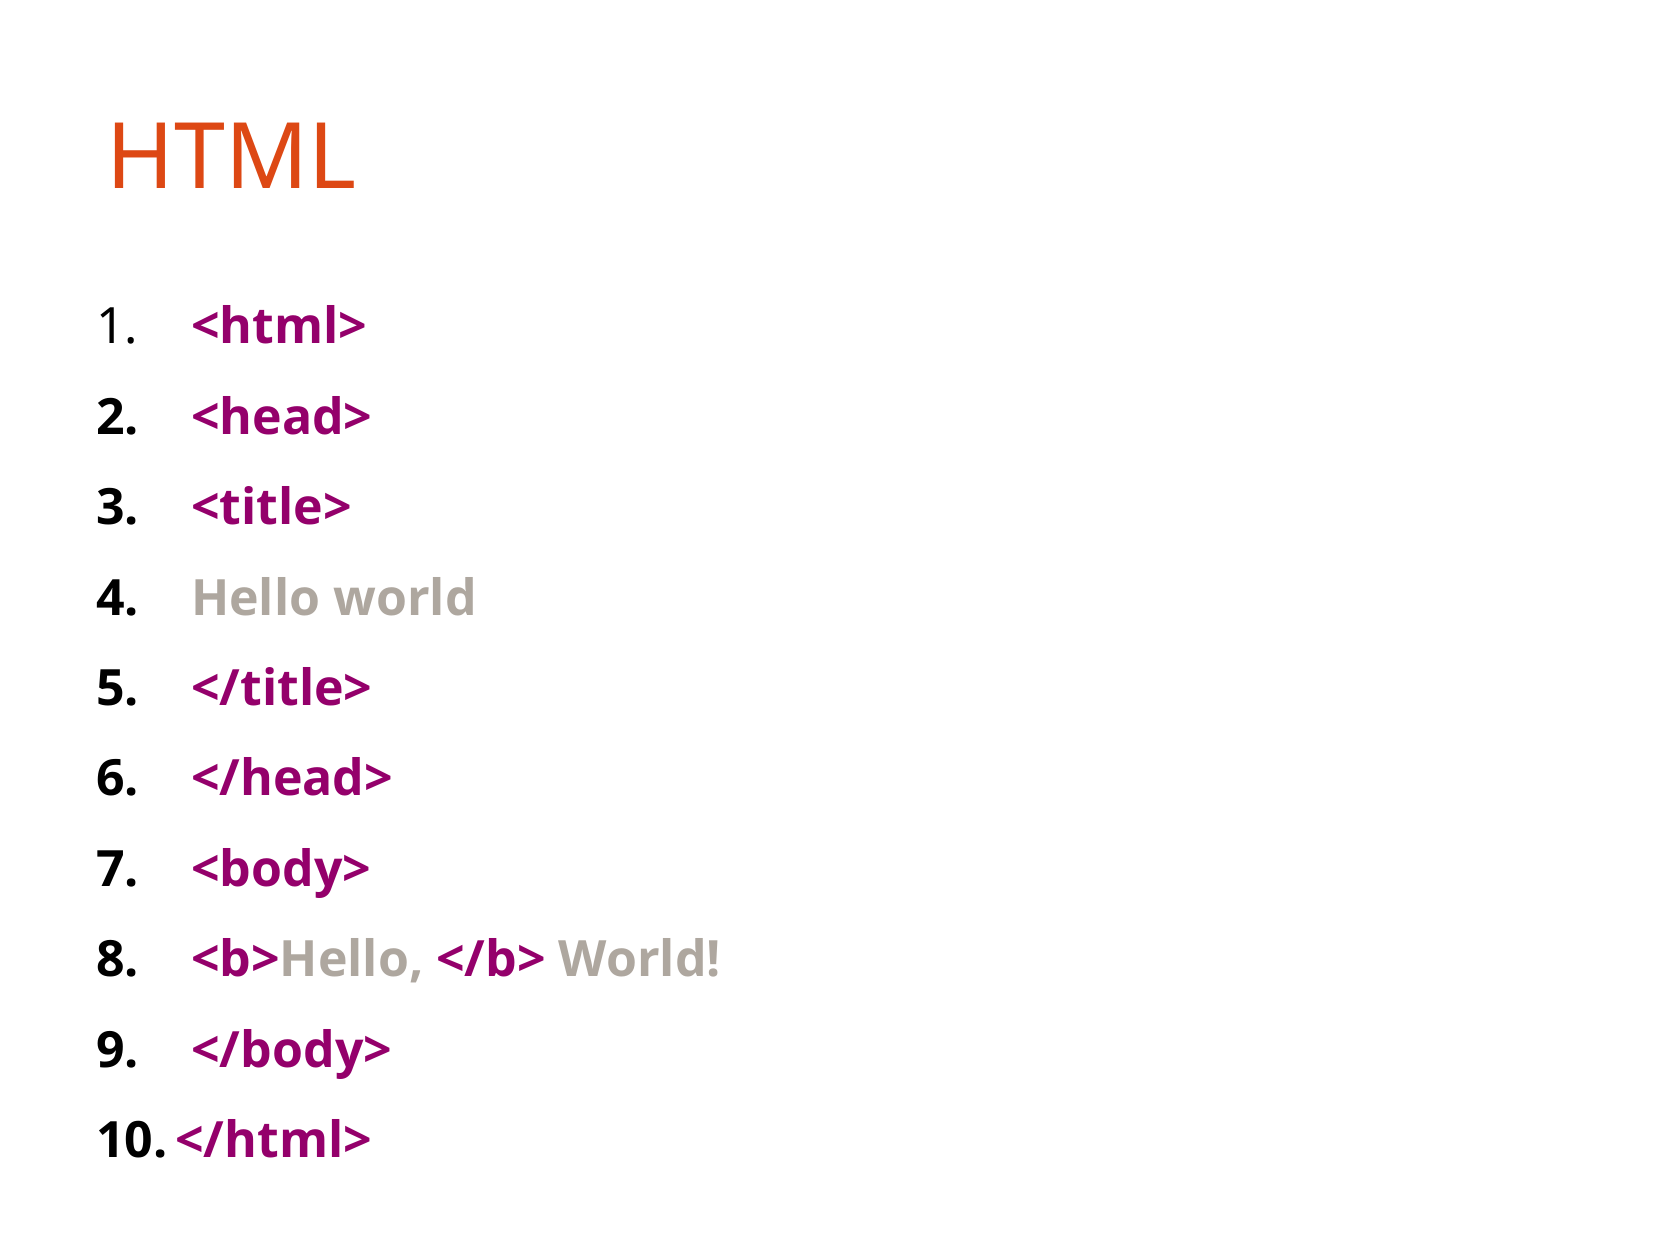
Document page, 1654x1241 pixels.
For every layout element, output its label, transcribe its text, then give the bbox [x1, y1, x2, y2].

title HTML [82, 49, 1571, 257]
list <html> <head> <title> Hello world </title> </head> <body> <b>Hello, </b> World! </body> </html> [82, 290, 1571, 1182]
